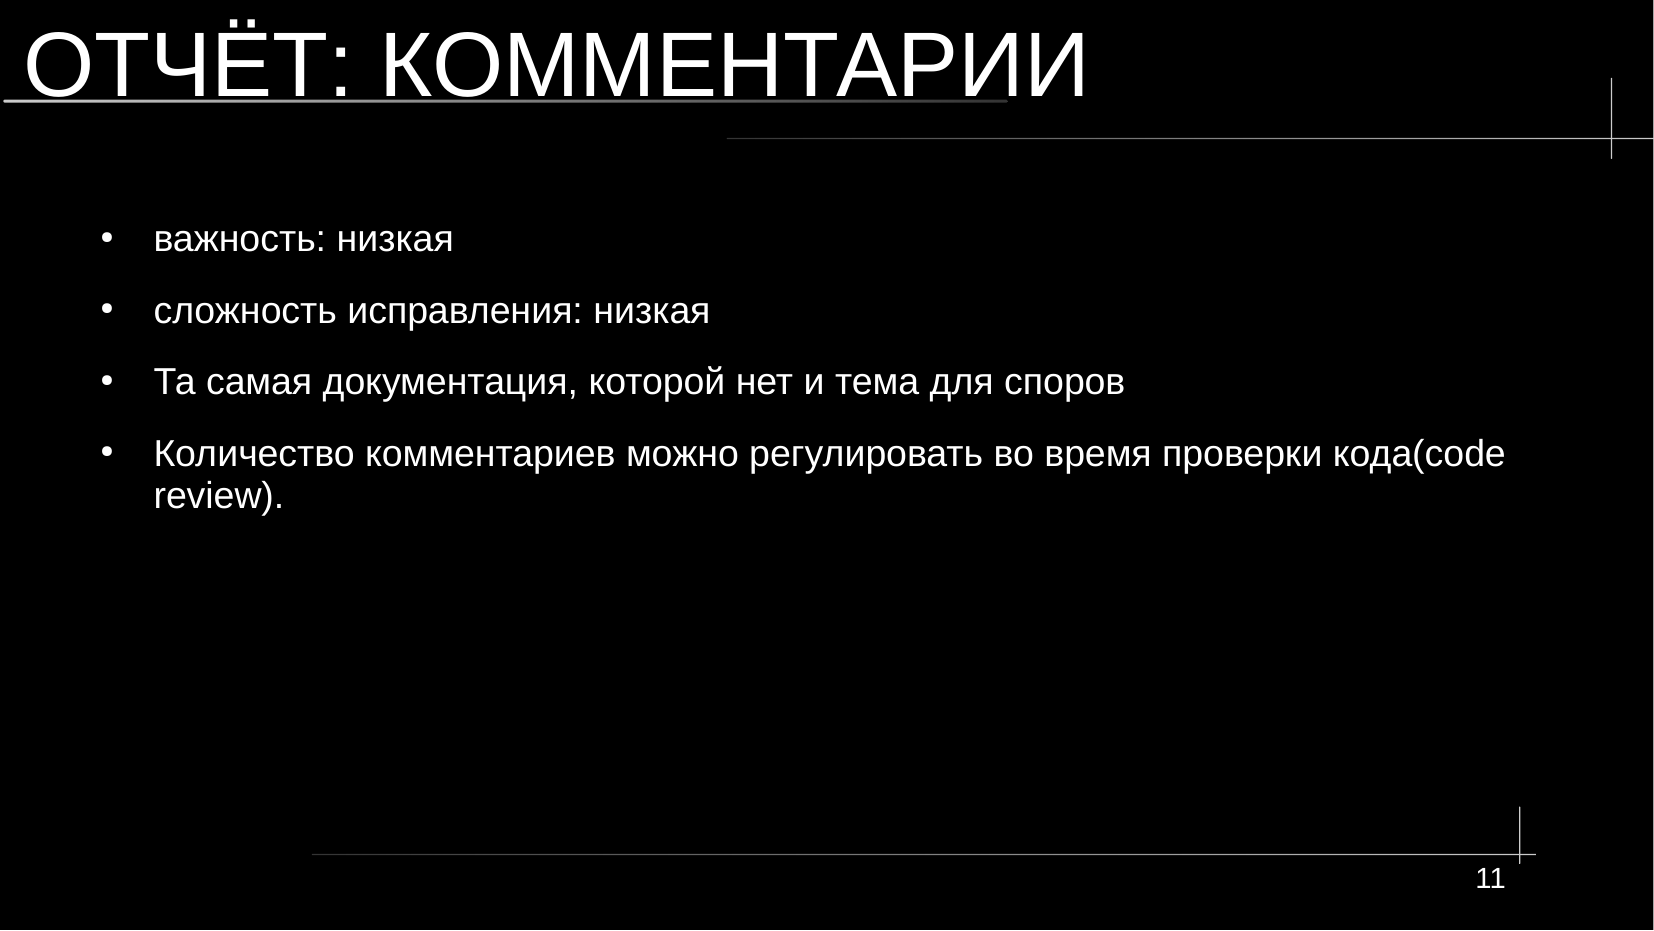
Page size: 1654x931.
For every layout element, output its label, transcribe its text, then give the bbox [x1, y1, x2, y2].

list важность: низкая сложность исправления: низкая Та самая документация, которой нет и тема для споров Количество комментариев можно регулировать во время проверки кода(code review). [82, 217, 1571, 758]
title ОТЧЁТ: КОММЕНТАРИИ [23, 11, 1589, 119]
